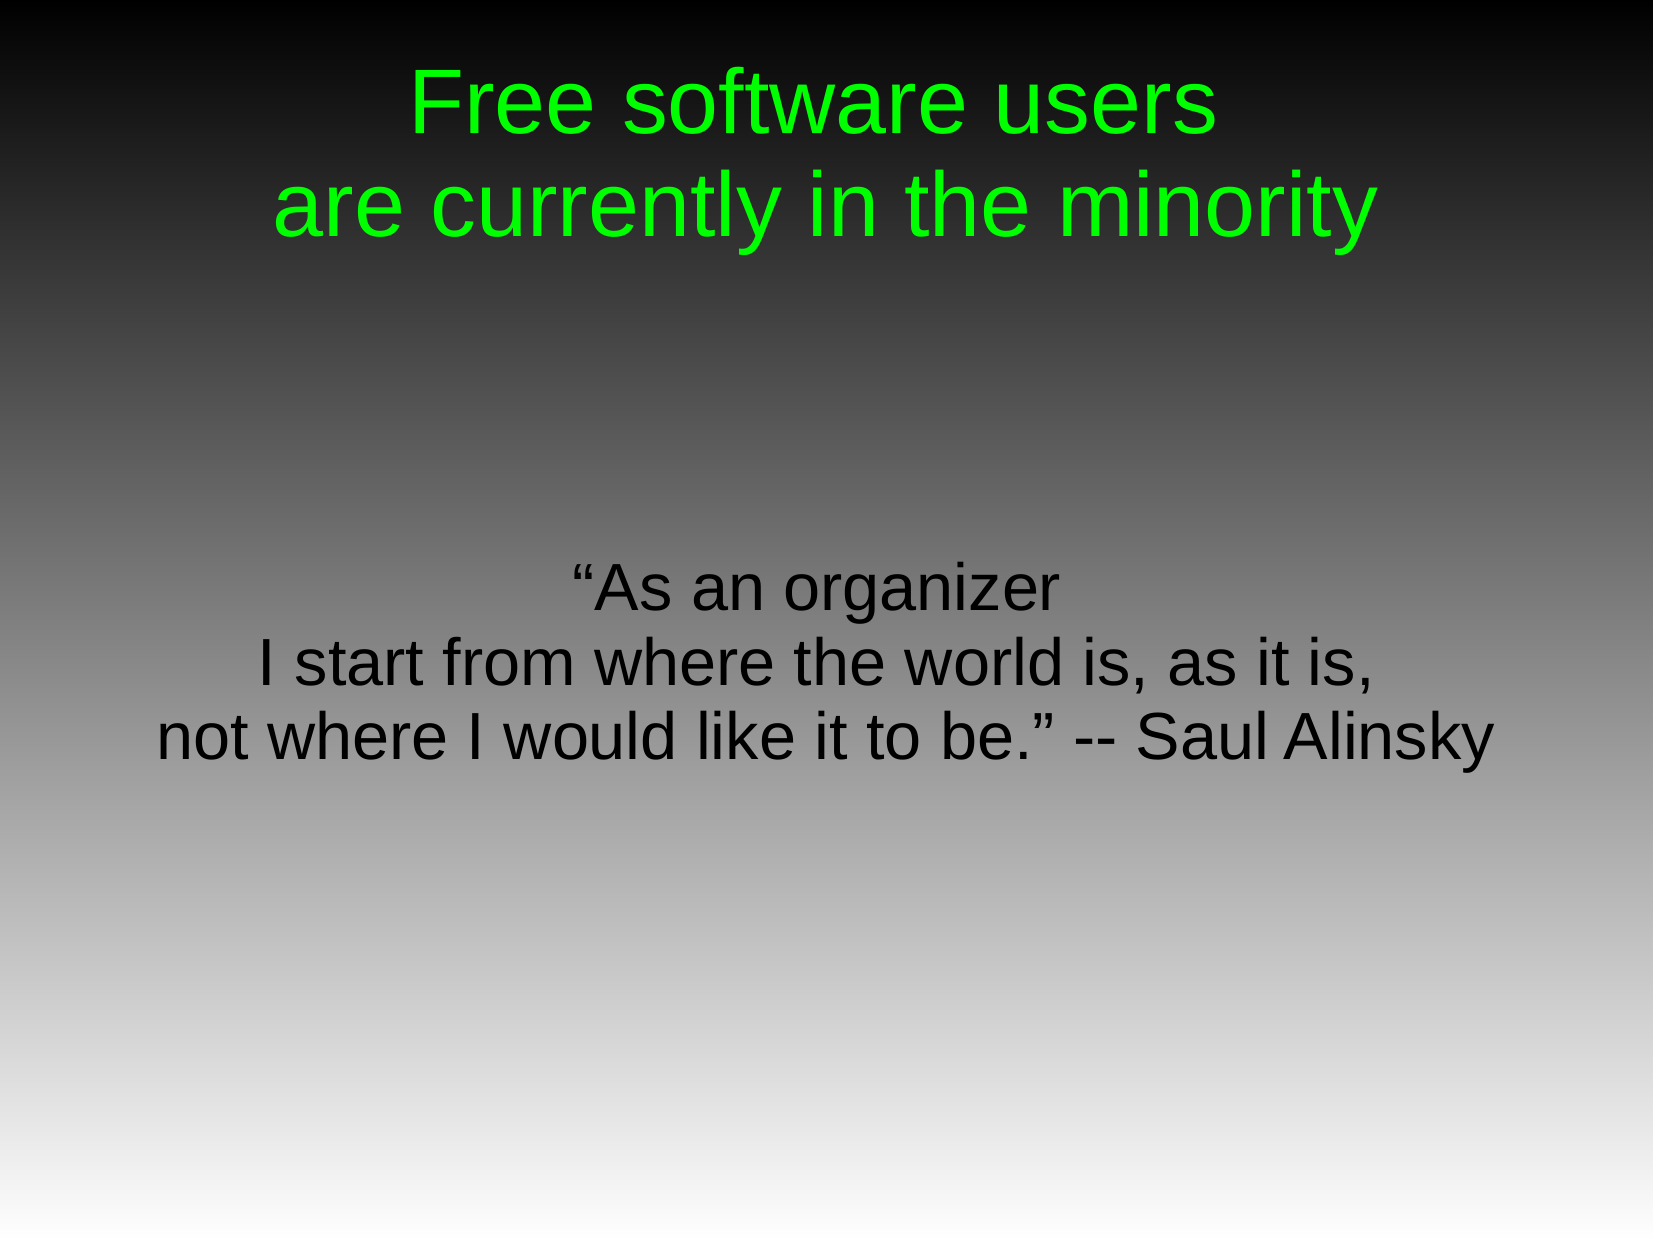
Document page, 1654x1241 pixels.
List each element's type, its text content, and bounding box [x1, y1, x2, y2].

subtitle “As an organizer I start from where the world is, as it is, not where I would like it to be.” -- Saul Alinsky [82, 290, 1571, 1109]
title Free software users are currently in the minority [82, 39, 1571, 267]
